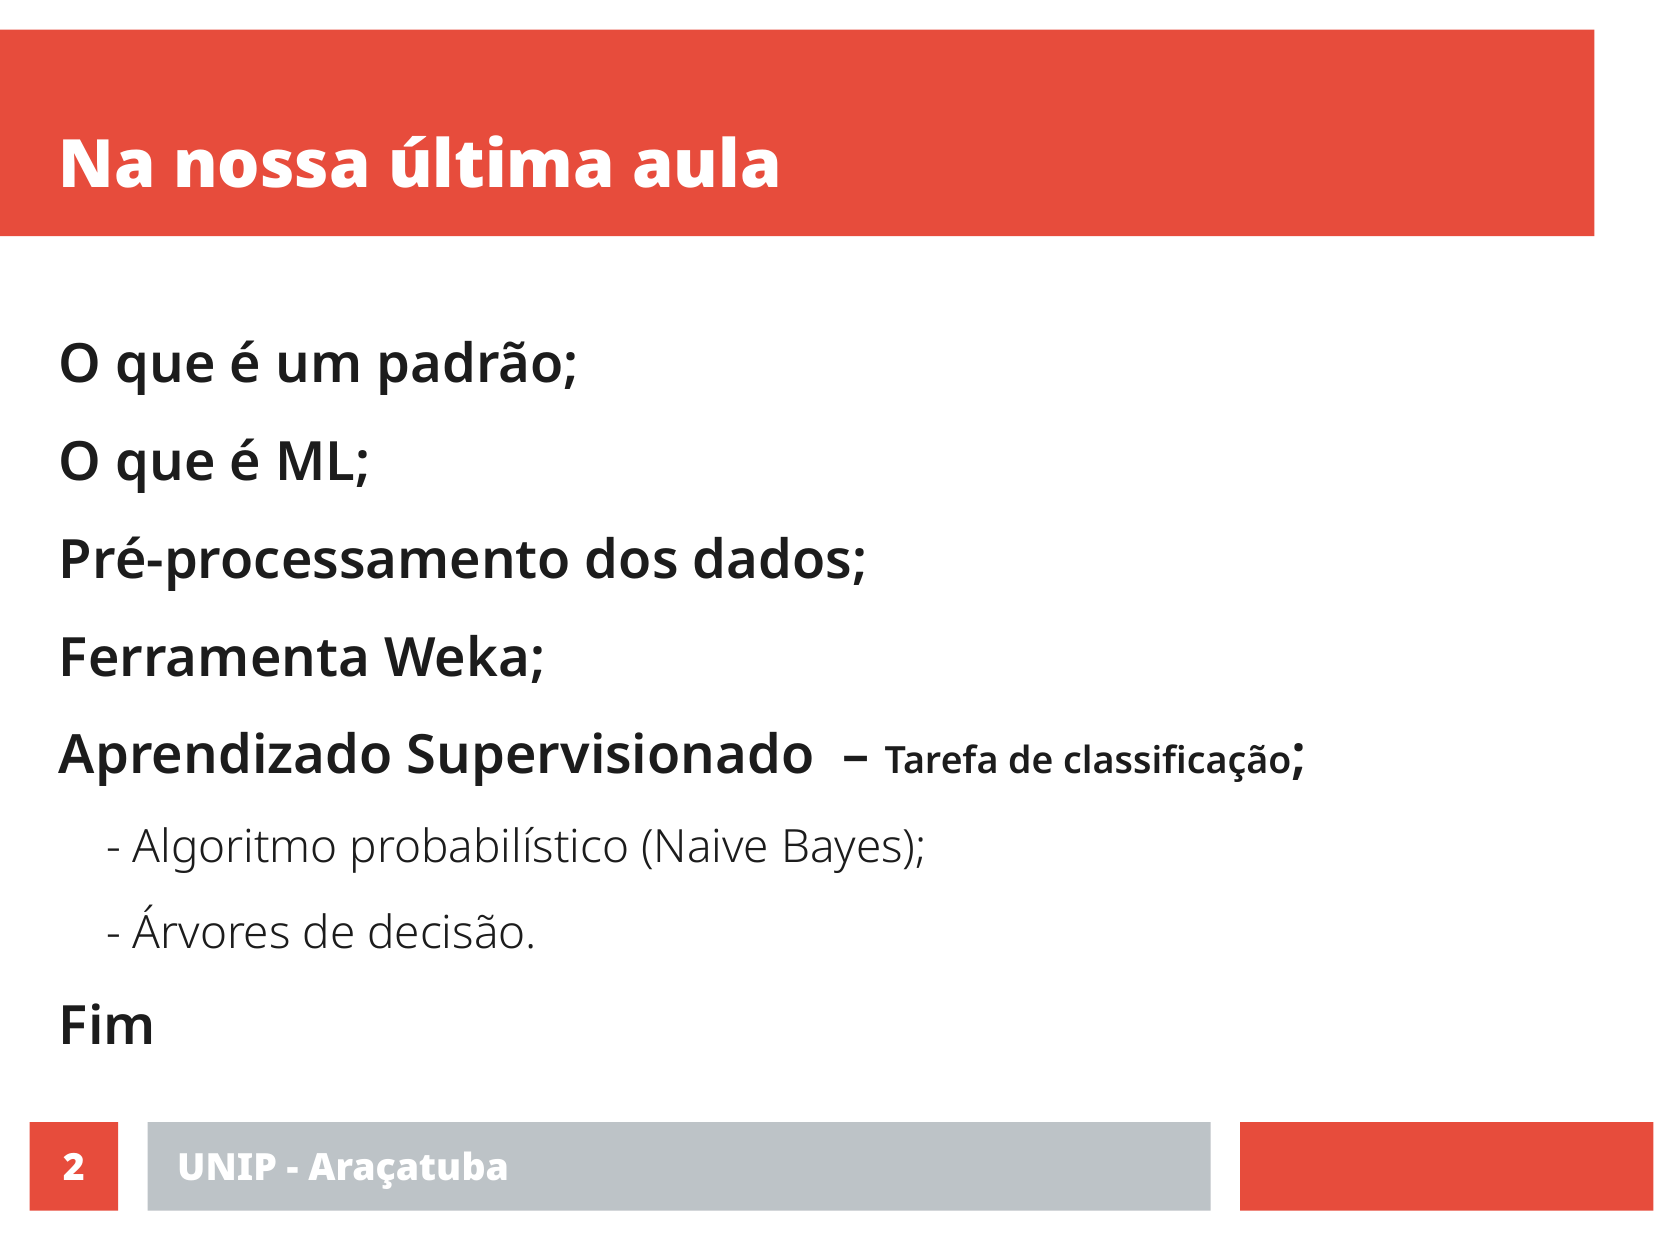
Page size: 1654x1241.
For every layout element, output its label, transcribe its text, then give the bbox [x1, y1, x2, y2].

title Na nossa última aula [59, 59, 1595, 207]
list O que é um padrão; O que é ML; Pré-processamento dos dados; Ferramenta Weka; Aprendizado Supervisionado – Tarefa de classificação; - Algoritmo probabilístico (Naive Bayes); - Árvores de decisão. Fim [59, 324, 1565, 1093]
